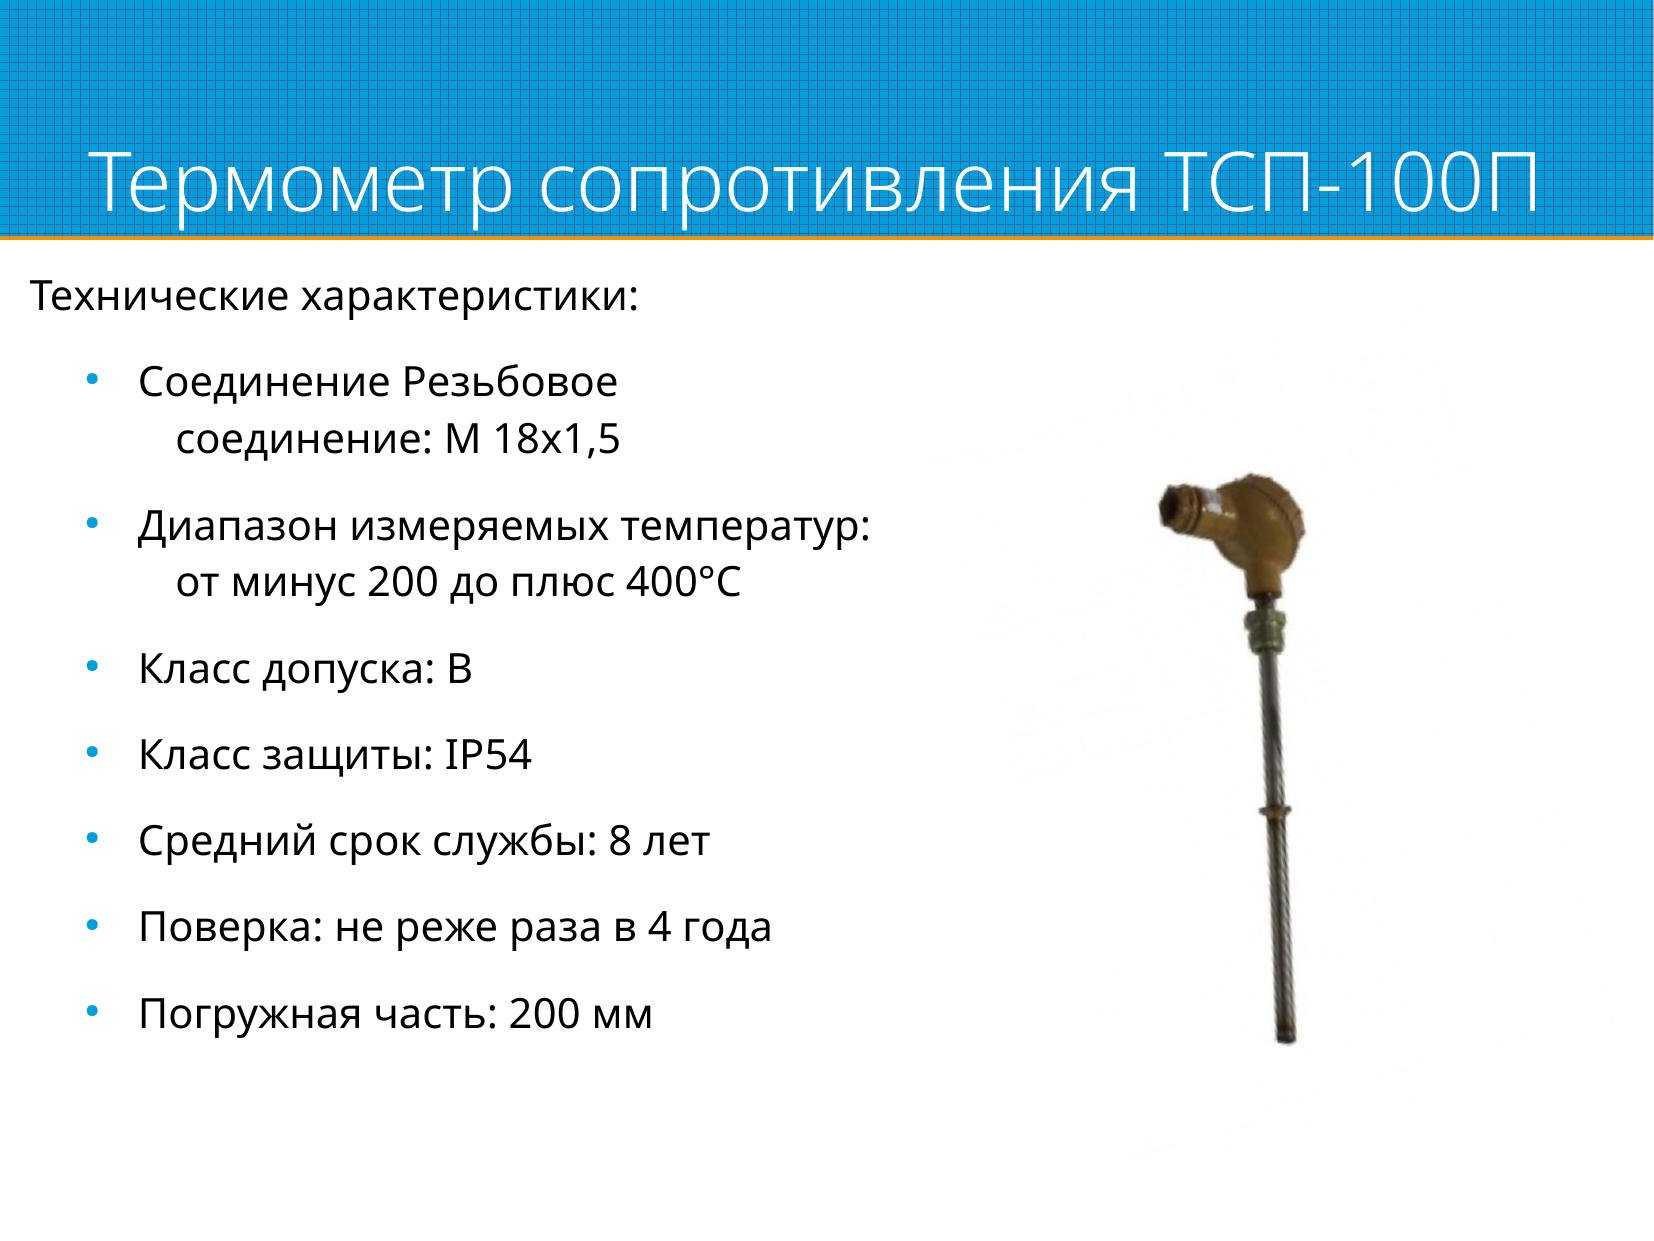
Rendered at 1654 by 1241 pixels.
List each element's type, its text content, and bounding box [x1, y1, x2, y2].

picture [919, 295, 1625, 1184]
title Термометр сопротивления ТСП-100П [88, 19, 1565, 237]
list Технические характеристики: Соединение Резьбовое соединение: М 18x1,5 Диапазон измеряемых температур: от минус 200 до плюс 400°С Класс допуска: В Класс защиты: IP54 Средний срок службы: 8 лет Поверка: не реже раза в 4 года Погружная часть: 200 мм [29, 265, 886, 1191]
